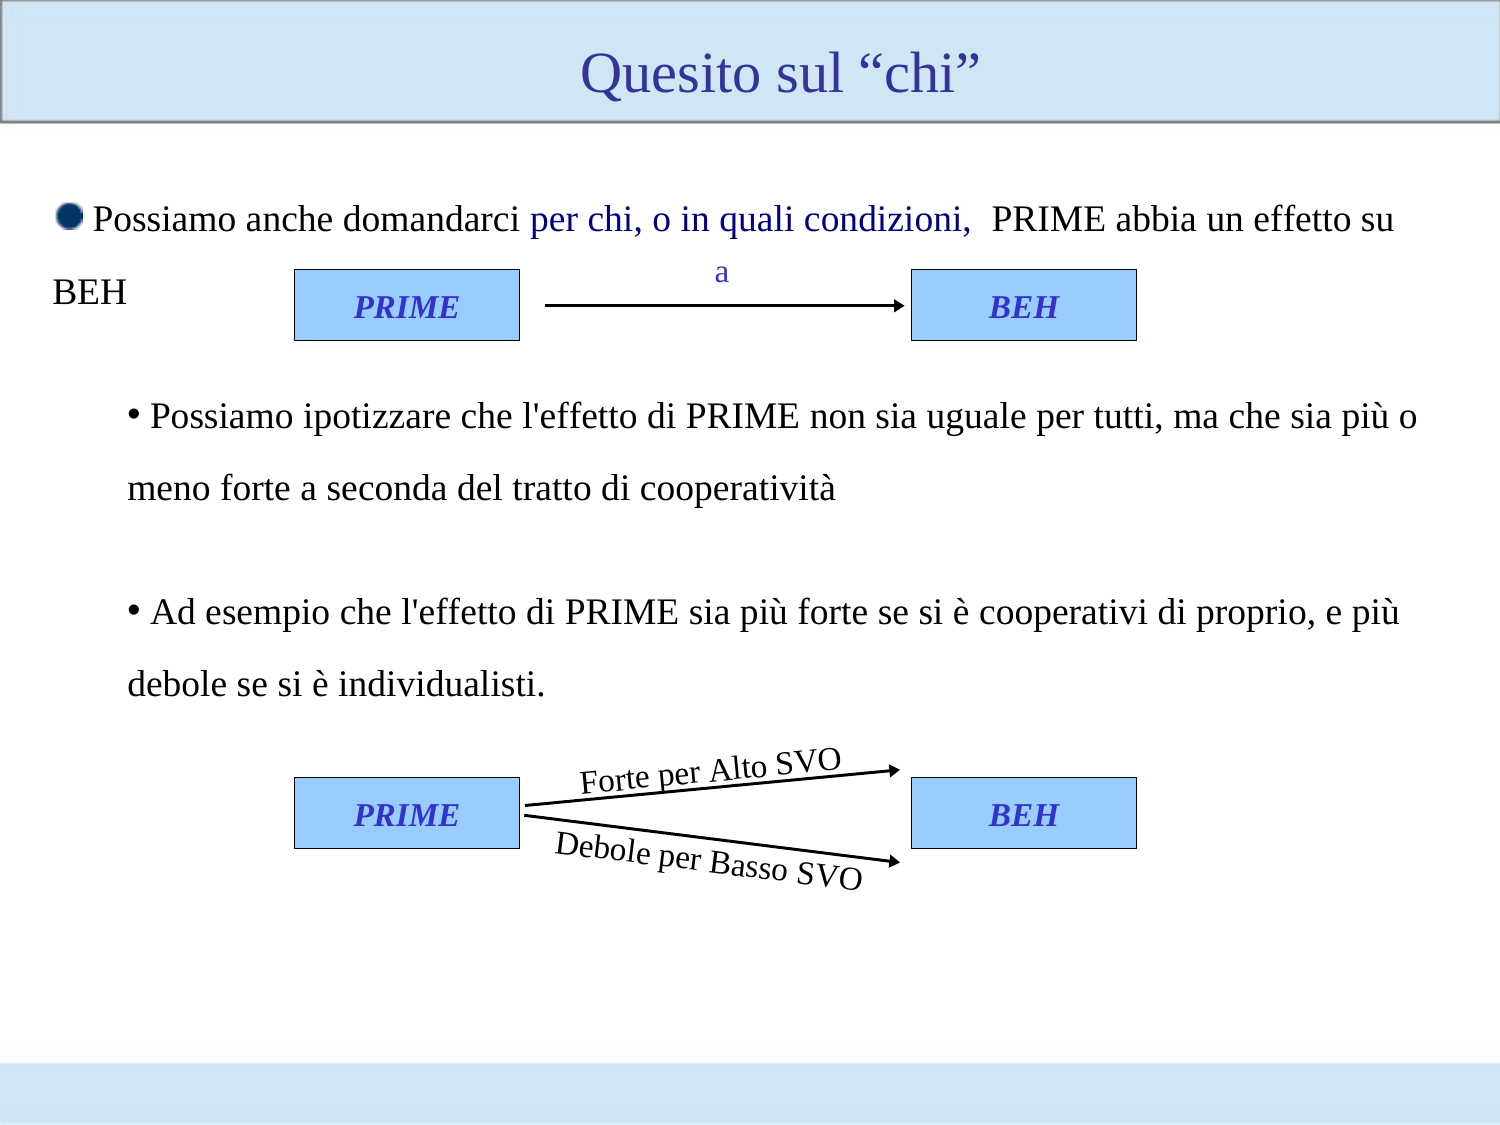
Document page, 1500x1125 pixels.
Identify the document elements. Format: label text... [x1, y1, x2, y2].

text_box BEH [911, 777, 1137, 849]
text_box PRIME [294, 777, 520, 849]
picture [0, 0, 1500, 1125]
text_box BEH [911, 269, 1137, 341]
text_box PRIME [294, 269, 520, 341]
text_box Possiamo anche domandarci per chi, o in quali condizioni, PRIME abbia un effetto su BEH Possiamo ipotizzare che l'effetto di PRIME non sia uguale per tutti, ma che sia più o meno forte a seconda del tratto di cooperatività Ad esempio che l'effetto di PRIME sia più forte se si è cooperativi di proprio, e più debole se si è individualisti. [37, 152, 1463, 712]
text_box a [625, 241, 819, 349]
title Quesito sul “chi” [249, 21, 1313, 117]
